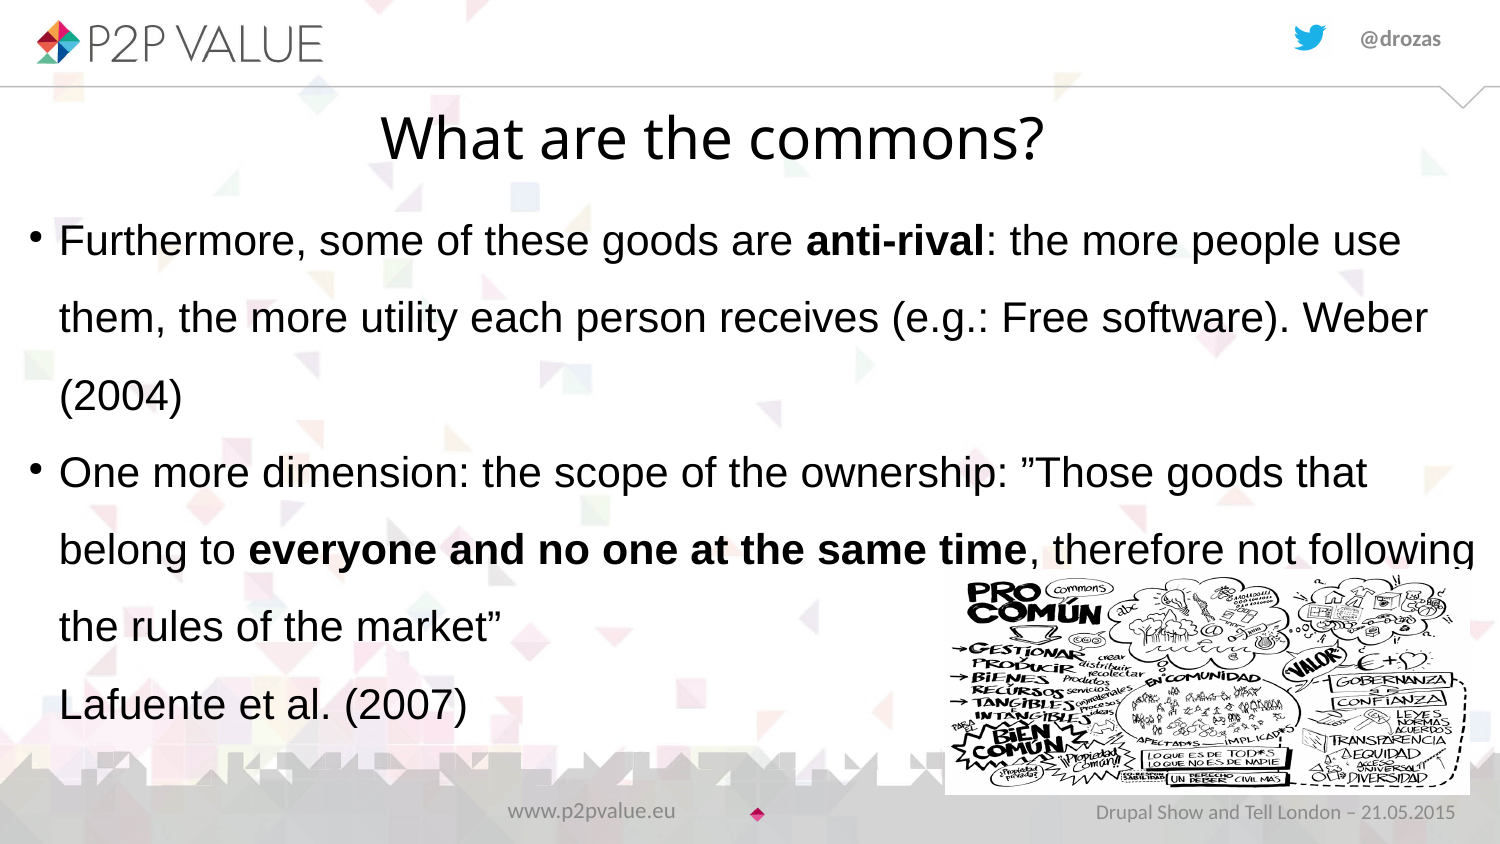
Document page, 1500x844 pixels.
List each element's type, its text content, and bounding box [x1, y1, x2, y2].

text_box Drupal Show and Tell London – 21.05.2015 [777, 788, 1470, 834]
text_box www.p2pvalue.eu [501, 789, 720, 829]
picture [0, 0, 1500, 844]
text_box @drozas [1333, 15, 1455, 60]
subtitle Furthermore, some of these goods are anti-rival: the more people use them, the more utility each person receives (e.g.: Free software). Weber (2004) One more dimension: the scope of the ownership: ”Those goods that belong to everyone and no one at the same time, therefore not following the rules of the market” Lafuente et al. (2007) [15, 180, 1496, 736]
title What are the commons? [60, 92, 1366, 180]
